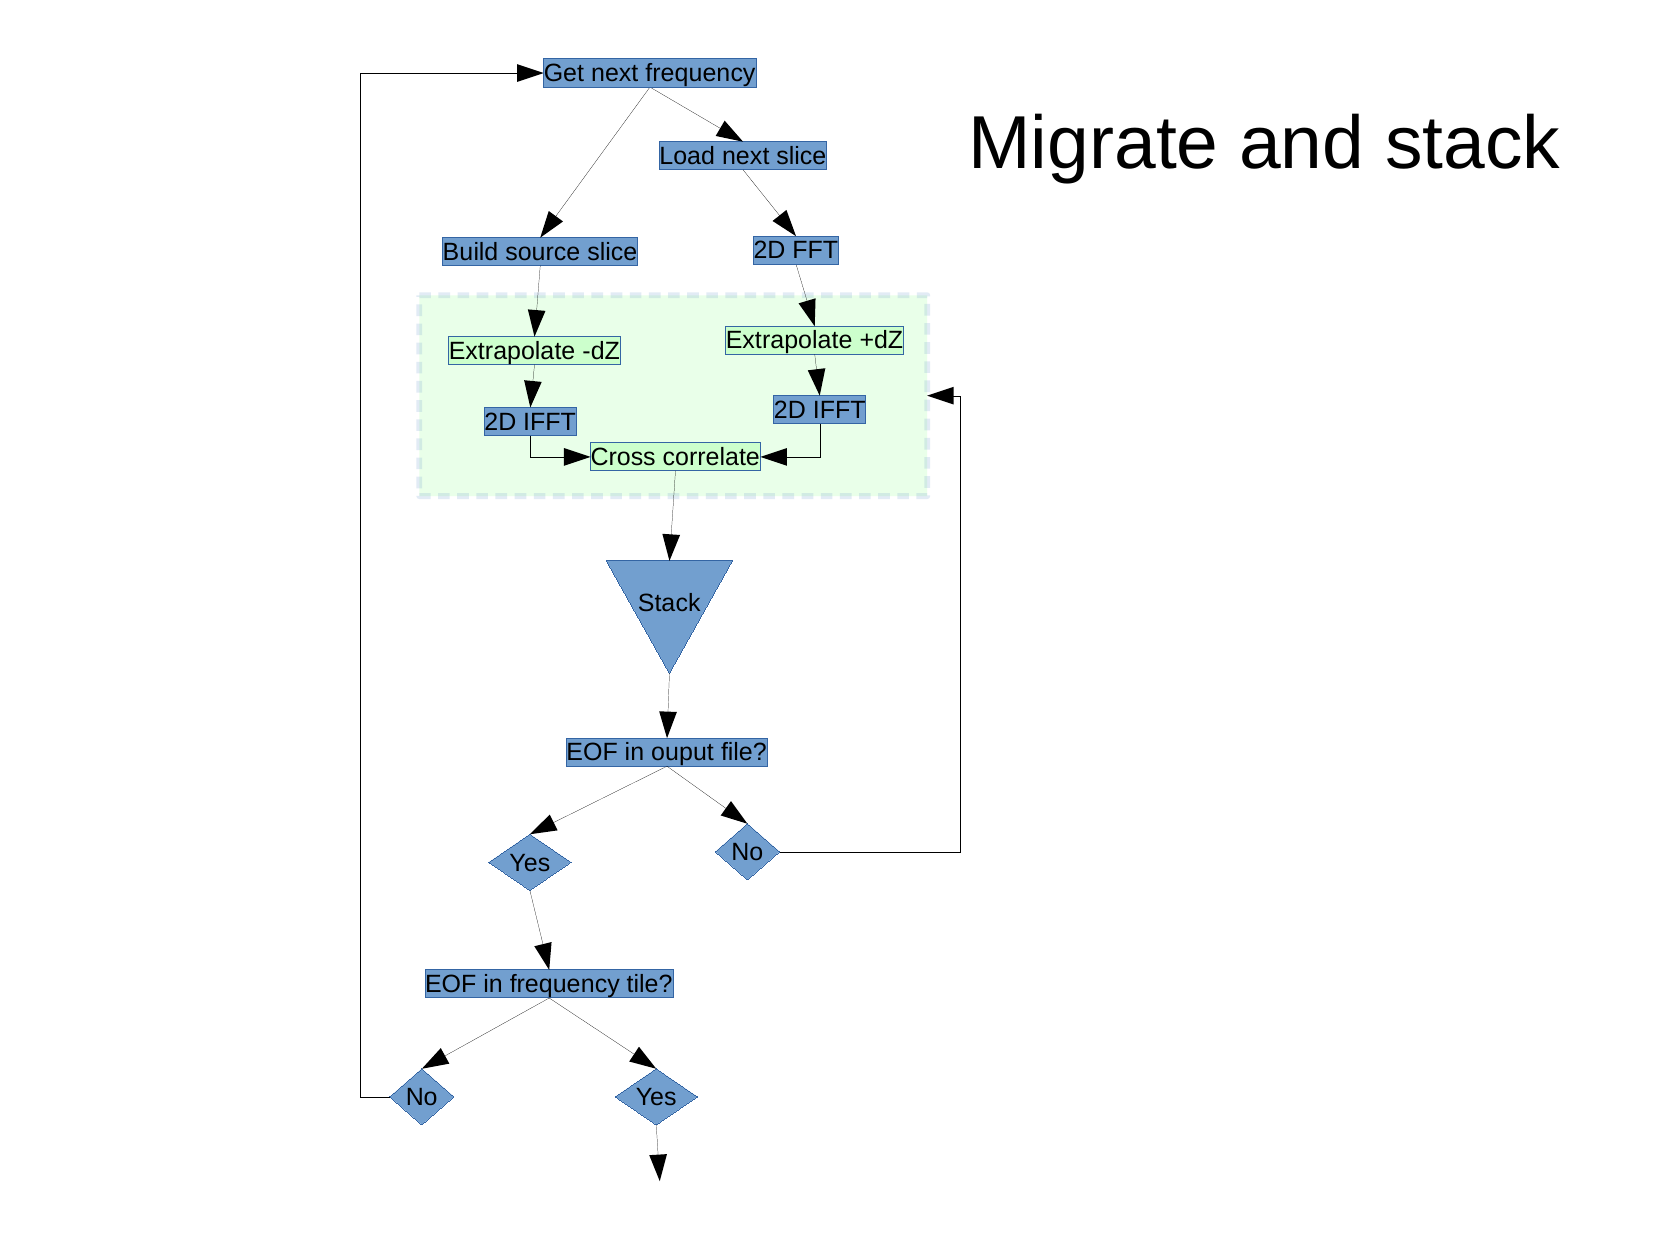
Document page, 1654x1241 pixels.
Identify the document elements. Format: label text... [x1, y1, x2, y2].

text_box Migrate and stack [968, 100, 1561, 185]
text_box EOF in ouput file? [566, 738, 768, 767]
text_box 2D FFT [753, 236, 839, 265]
text_box Build source slice [442, 237, 638, 266]
text_box Stack [606, 560, 733, 673]
text_box Yes [488, 834, 572, 890]
text_box [419, 295, 675, 497]
text_box Get next frequency [543, 58, 757, 88]
text_box Yes [615, 1069, 698, 1125]
text_box EOF in frequency tile? [425, 969, 674, 998]
text_box [674, 295, 928, 497]
text_box Extrapolate -dZ [448, 336, 621, 365]
text_box 2D IFFT [484, 407, 577, 436]
text_box No [715, 824, 780, 880]
text_box Extrapolate +dZ [725, 326, 904, 355]
text_box Load next slice [659, 141, 827, 170]
text_box No [389, 1069, 454, 1125]
text_box 2D IFFT [773, 395, 866, 424]
text_box Cross correlate [590, 442, 761, 471]
text_box [531, 295, 820, 457]
